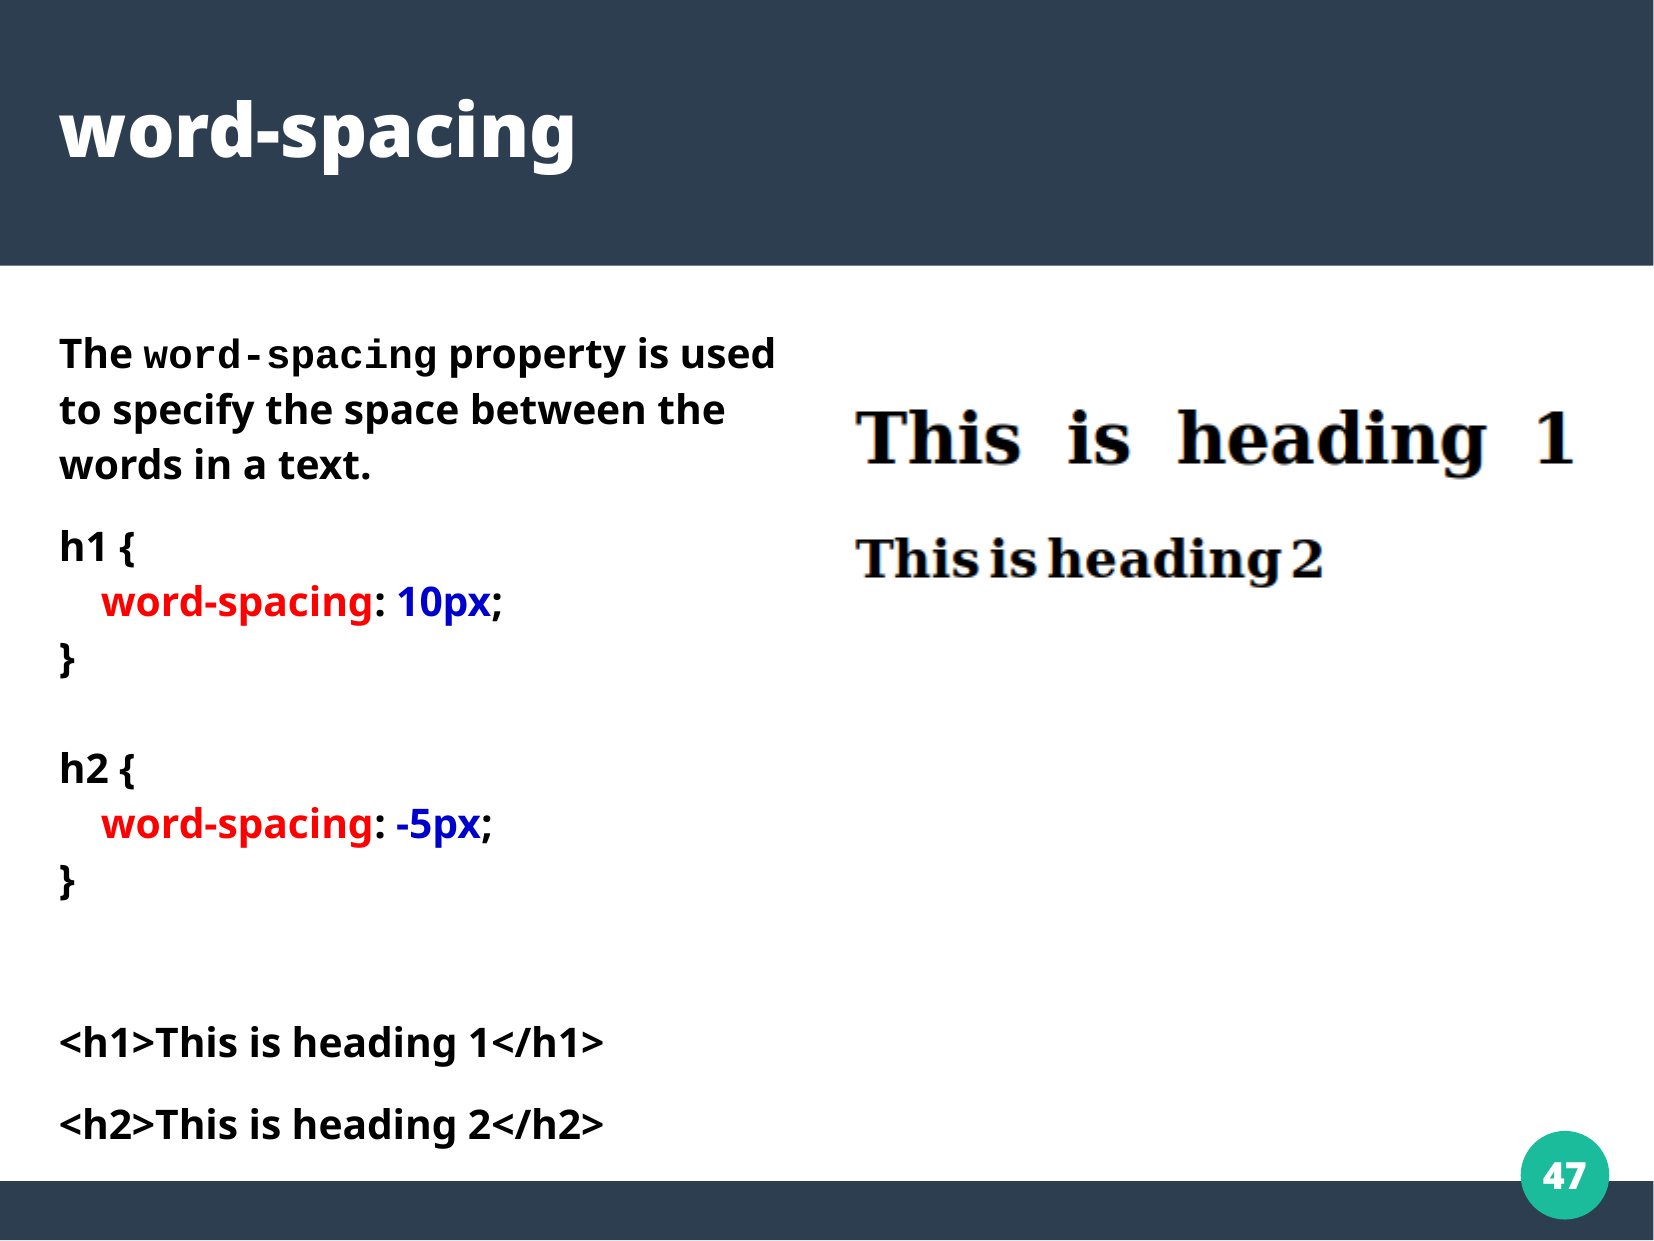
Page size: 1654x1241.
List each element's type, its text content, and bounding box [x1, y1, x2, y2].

title word-spacing [59, 49, 1595, 207]
picture [848, 358, 1599, 598]
list The word-spacing property is used to specify the space between the words in a text. h1 { word-spacing: 10px; } h2 { word-spacing: -5px; } <h1>This is heading 1</h1> <h2>This is heading 2</h2> [59, 324, 809, 1152]
